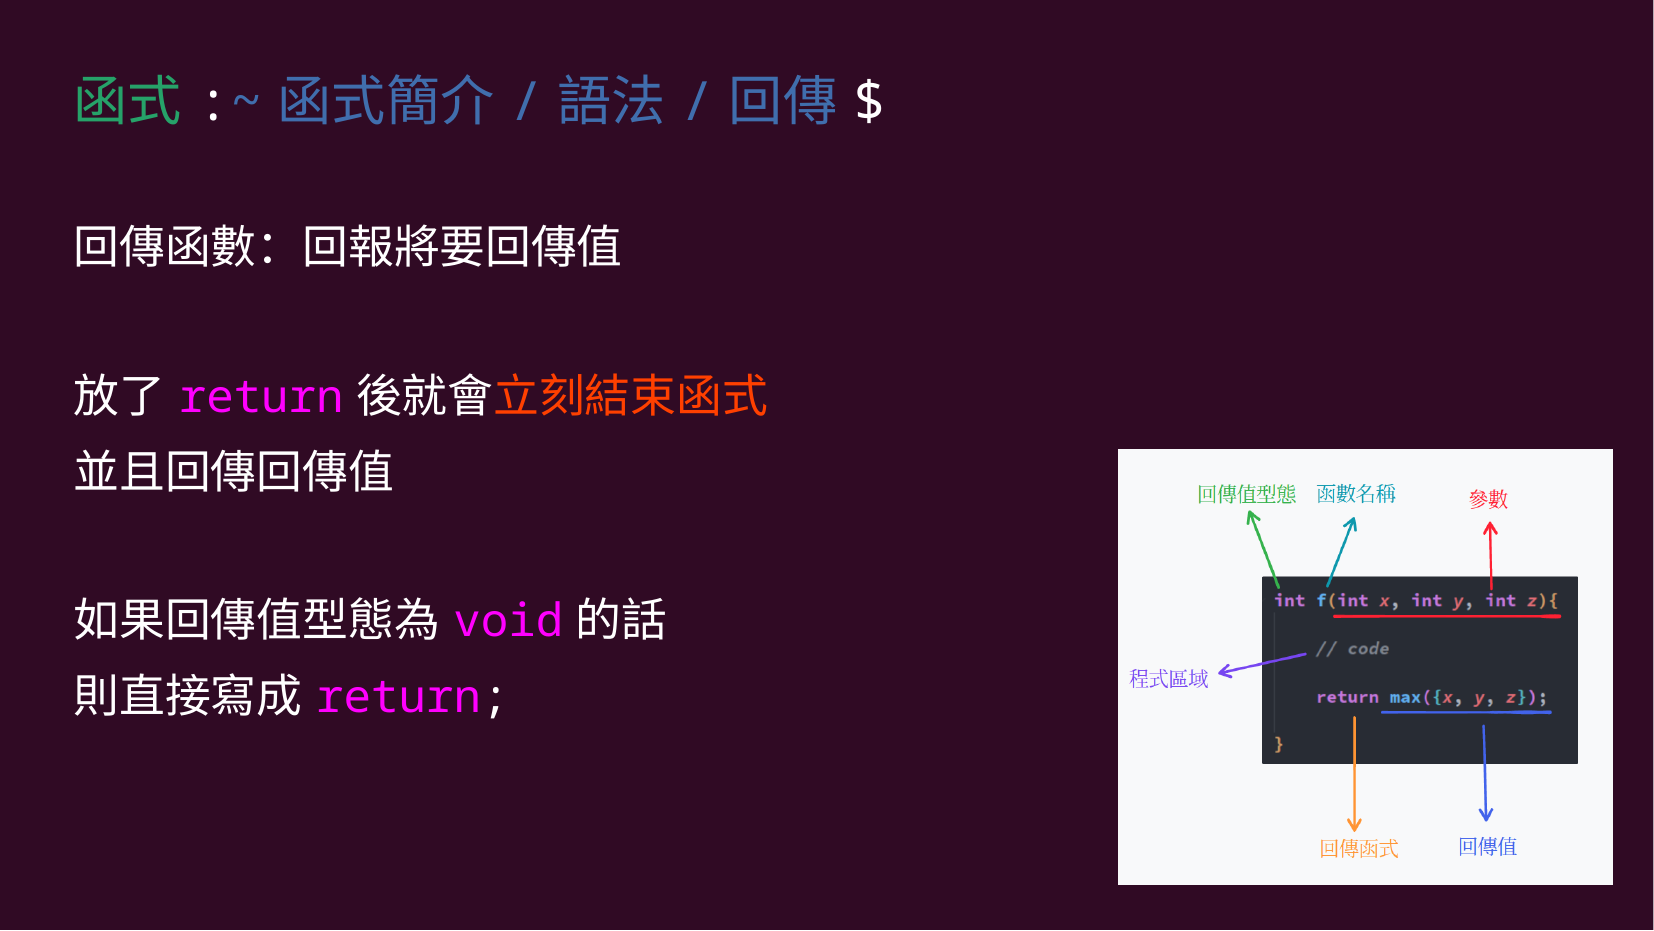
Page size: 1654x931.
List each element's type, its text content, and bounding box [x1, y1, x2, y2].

text_box 回傳函數：回報將要回傳值 放了return後就會立刻結束函式 並且回傳回傳值 如果回傳值型態為void的話 則直接寫成return; [59, 193, 1088, 672]
picture [1118, 449, 1613, 885]
text_box 函式:~函式簡介/語法/回傳$ [59, 55, 1201, 139]
